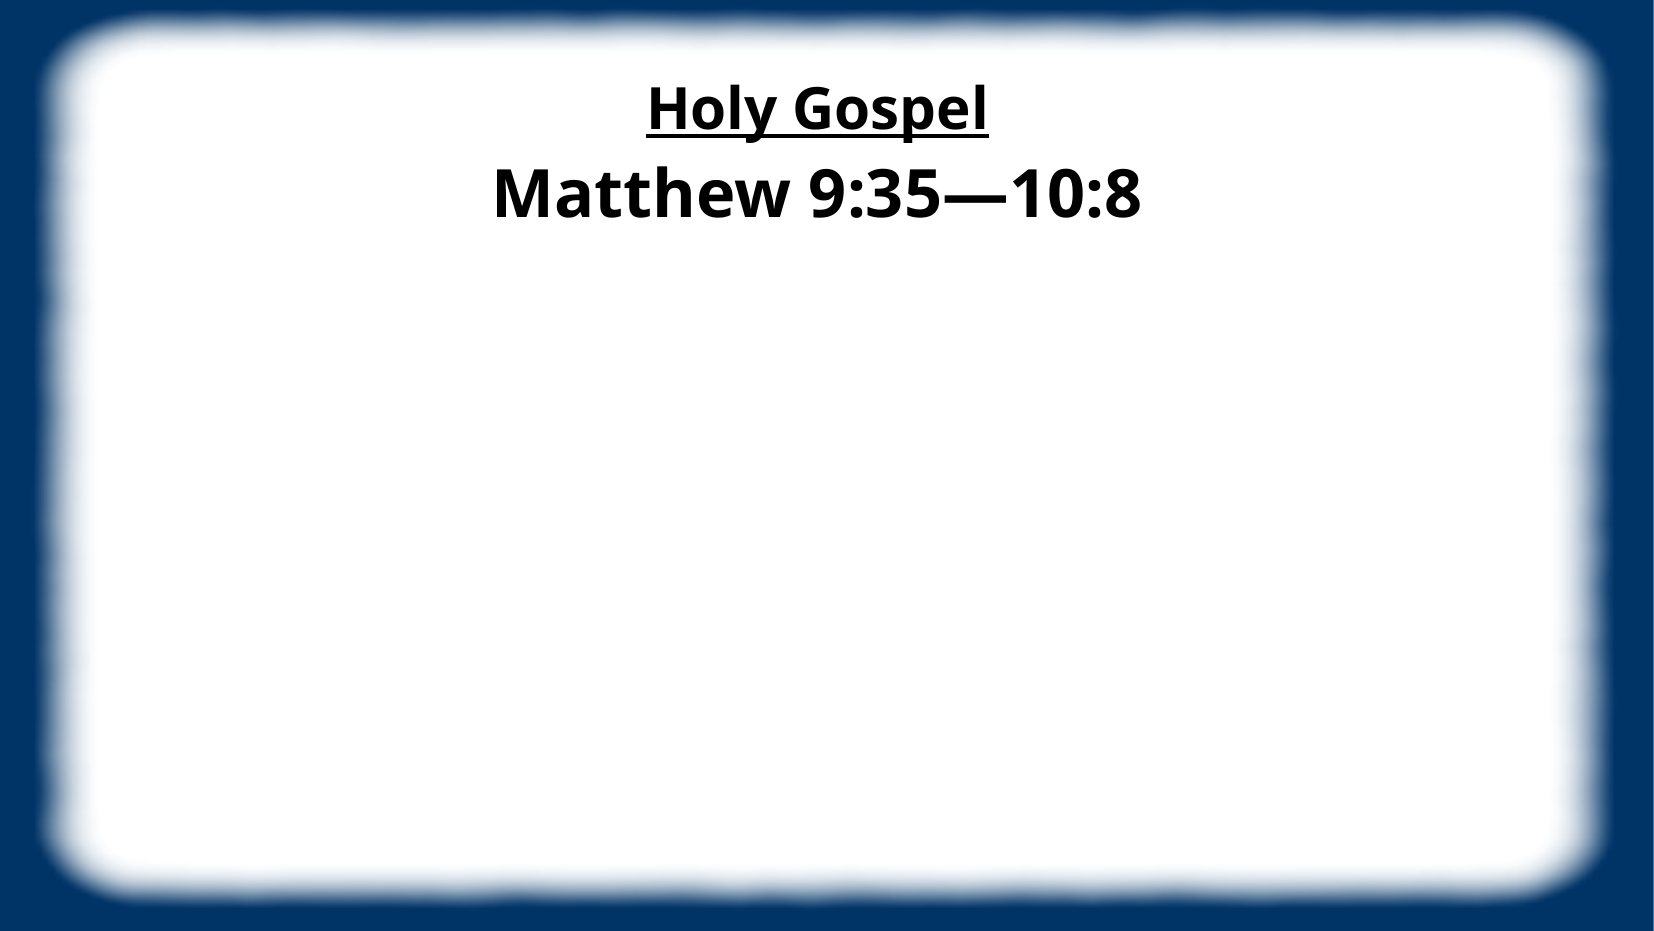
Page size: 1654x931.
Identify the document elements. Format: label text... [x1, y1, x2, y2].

text_box Holy Gospel Matthew 9:35—10:8 [90, 60, 1546, 241]
picture [0, 0, 1654, 931]
